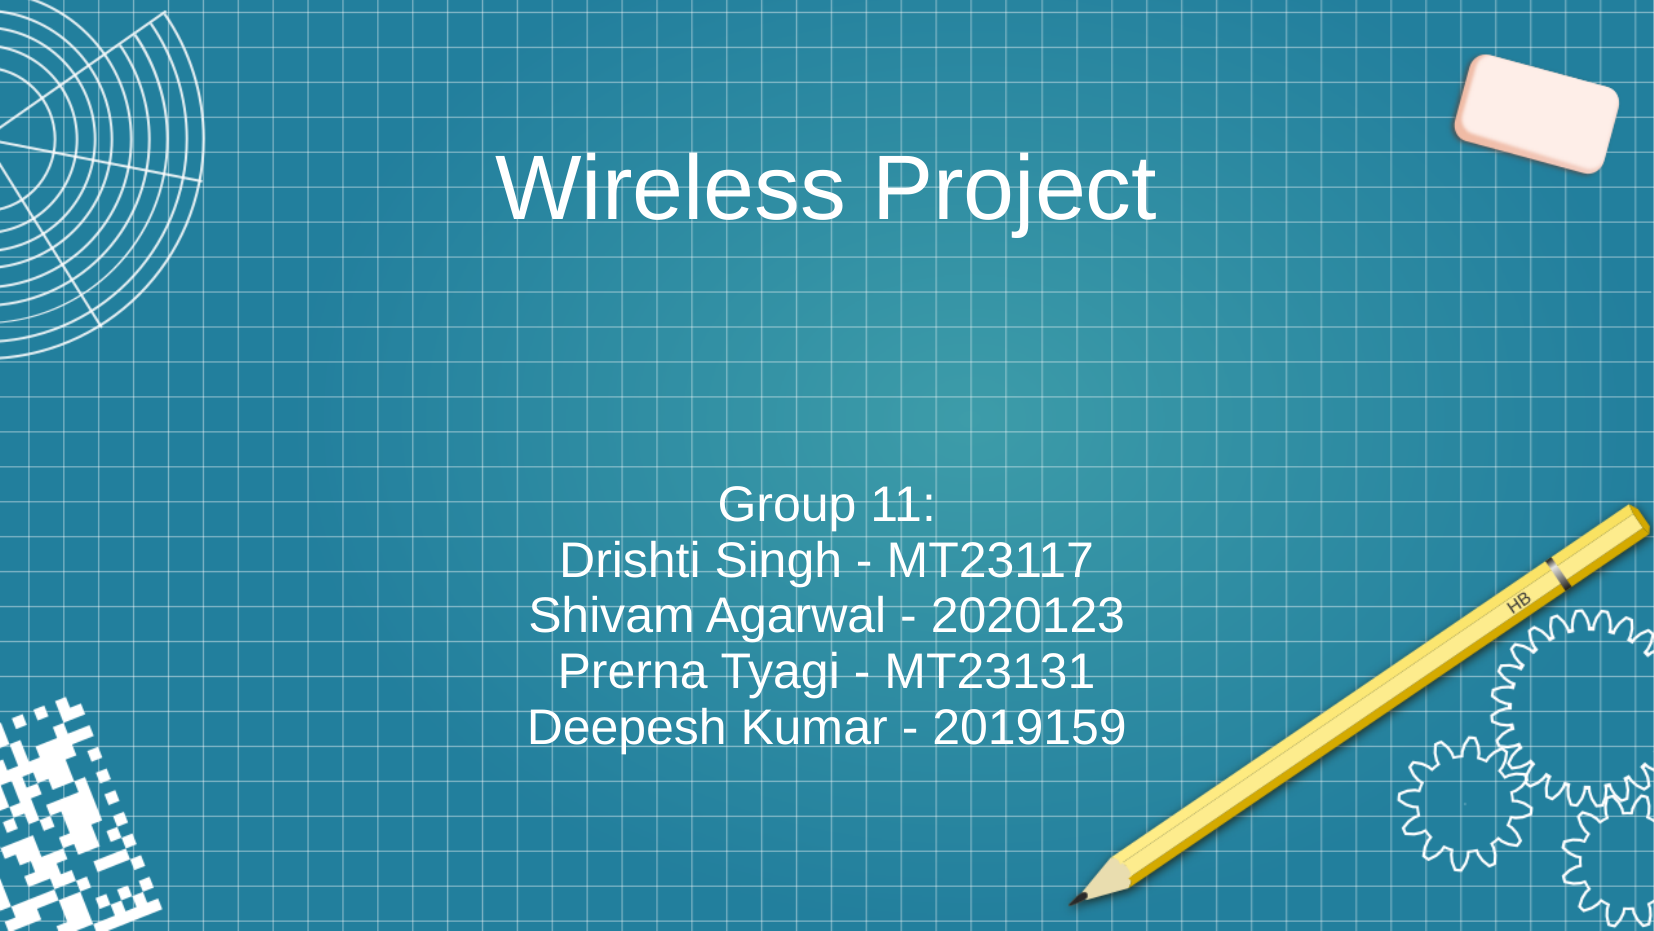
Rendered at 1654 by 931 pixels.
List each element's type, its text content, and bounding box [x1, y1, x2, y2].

title Wireless Project [82, 132, 1571, 346]
picture [0, 0, 1654, 931]
subtitle Group 11: Drishti Singh - MT23117 Shivam Agarwal - 2020123 Prerna Tyagi - MT23131 Deepesh Kumar - 2019159 [82, 389, 1571, 842]
